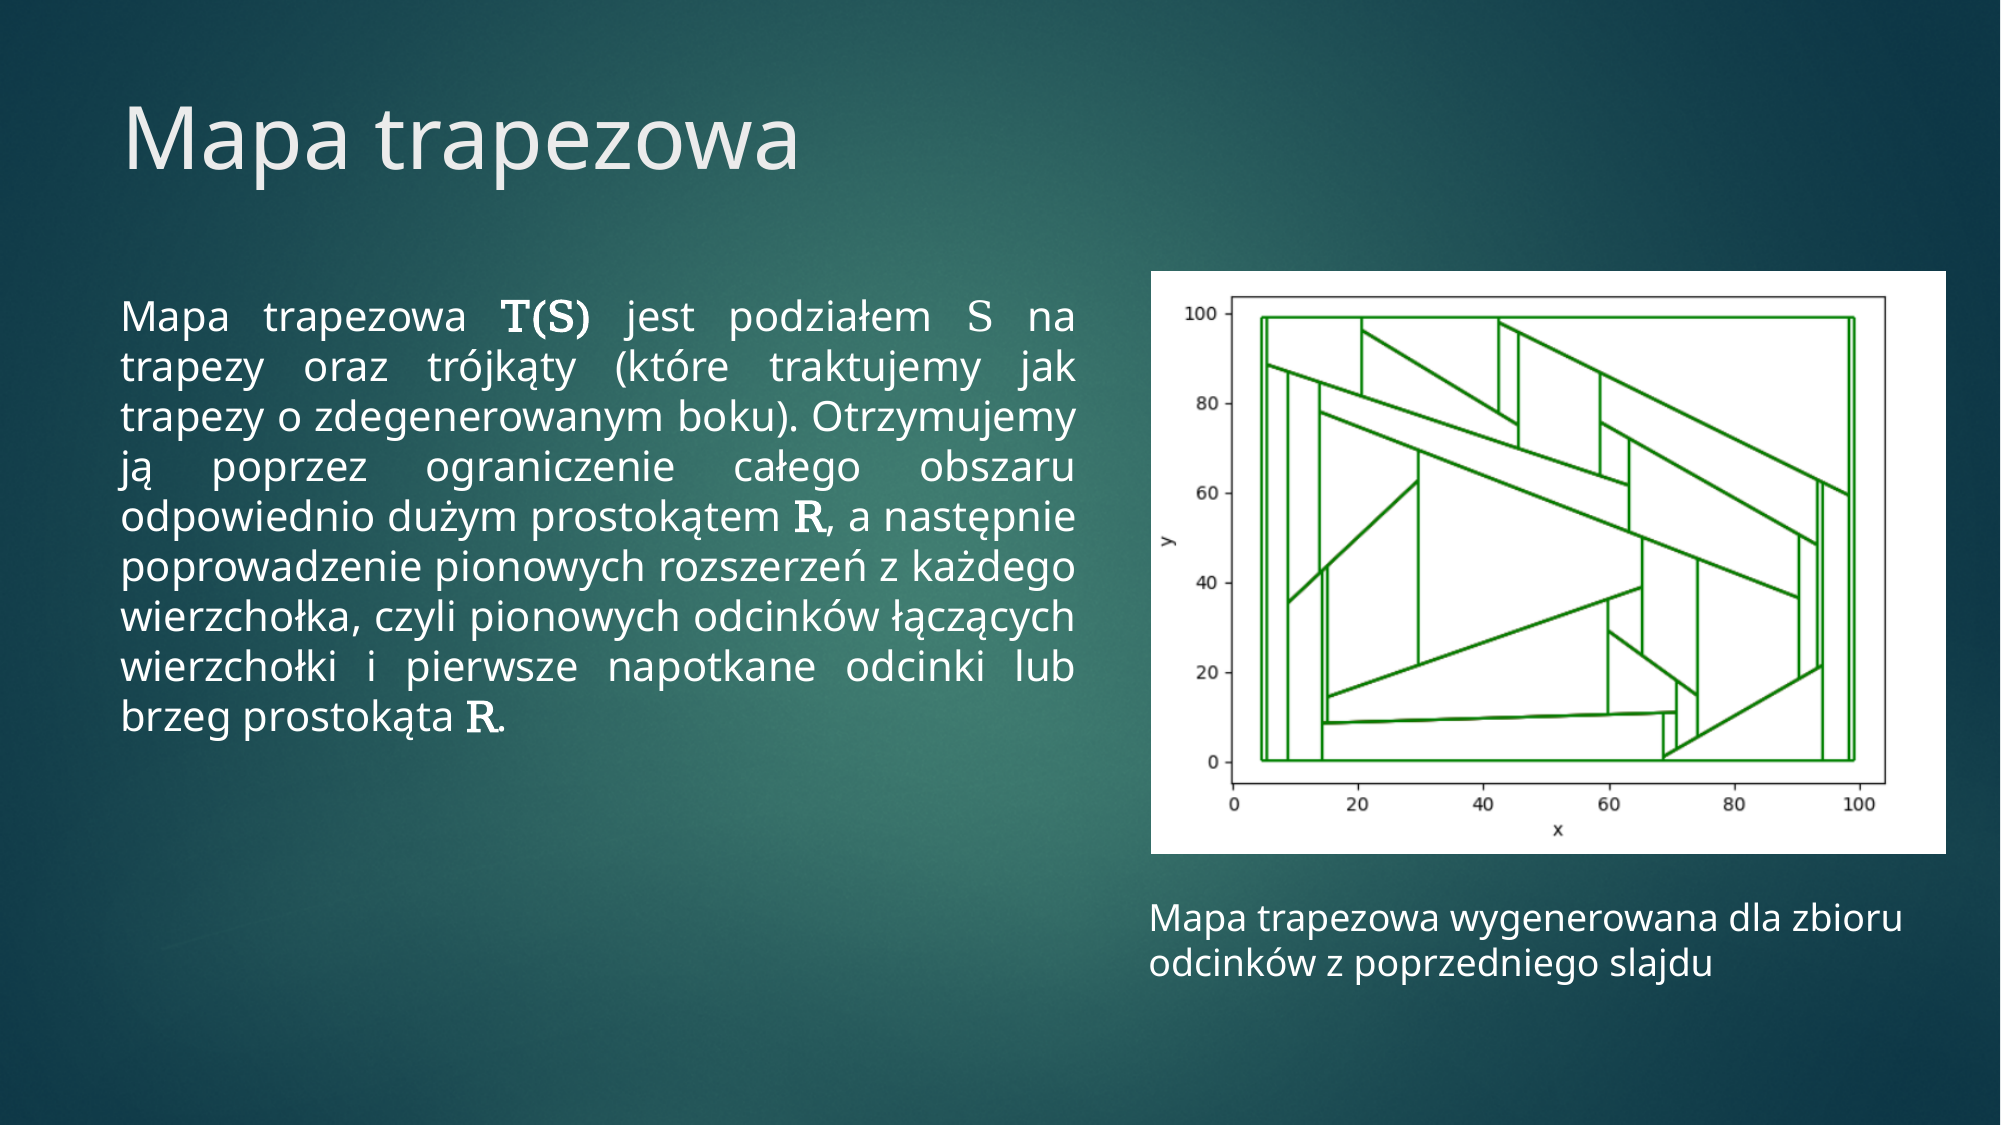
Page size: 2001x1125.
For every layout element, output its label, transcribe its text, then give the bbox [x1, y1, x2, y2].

picture [1151, 271, 1946, 854]
text_box Mapa trapezowa wygenerowana dla zbioru odcinków z poprzedniego slajdu [1133, 886, 1999, 993]
list Mapa trapezowa T(S) jest podziałem S na trapezy oraz trójkąty (które traktujemy jak trapezy o zdegenerowanym boku). Otrzymujemy ją poprzez ograniczenie całego obszaru odpowiednio dużym prostokątem R, a następnie poprowadzenie pionowych rozszerzeń z każdego wierzchołka, czyli pionowych odcinków łączących wierzchołki i pierwsze napotkane odcinki lub brzeg prostokąta R. [105, 281, 1092, 1026]
title Mapa trapezowa [106, 74, 1649, 305]
